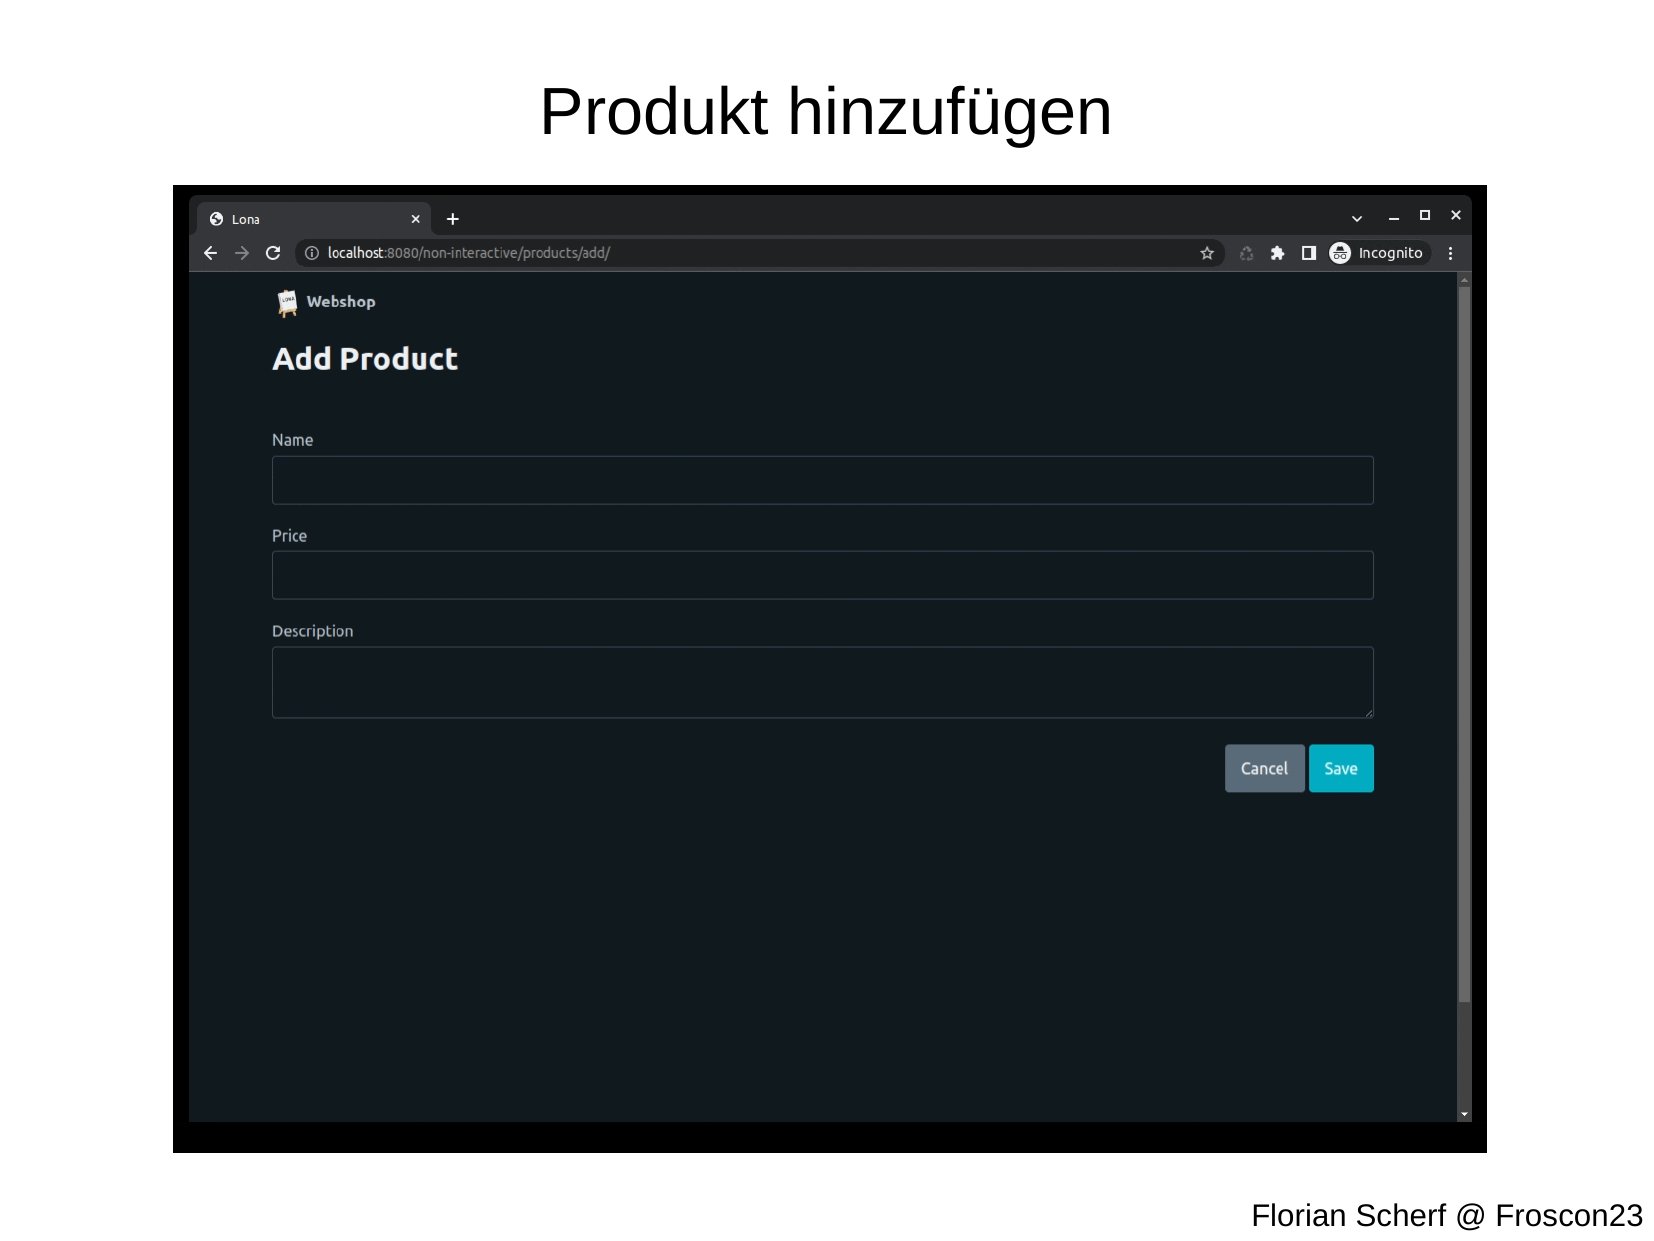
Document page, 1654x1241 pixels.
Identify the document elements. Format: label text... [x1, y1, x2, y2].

picture [173, 185, 1487, 1153]
title Produkt hinzufügen [82, 8, 1571, 216]
list Florian Scherf @ Froscon23 [1180, 1198, 1654, 1241]
